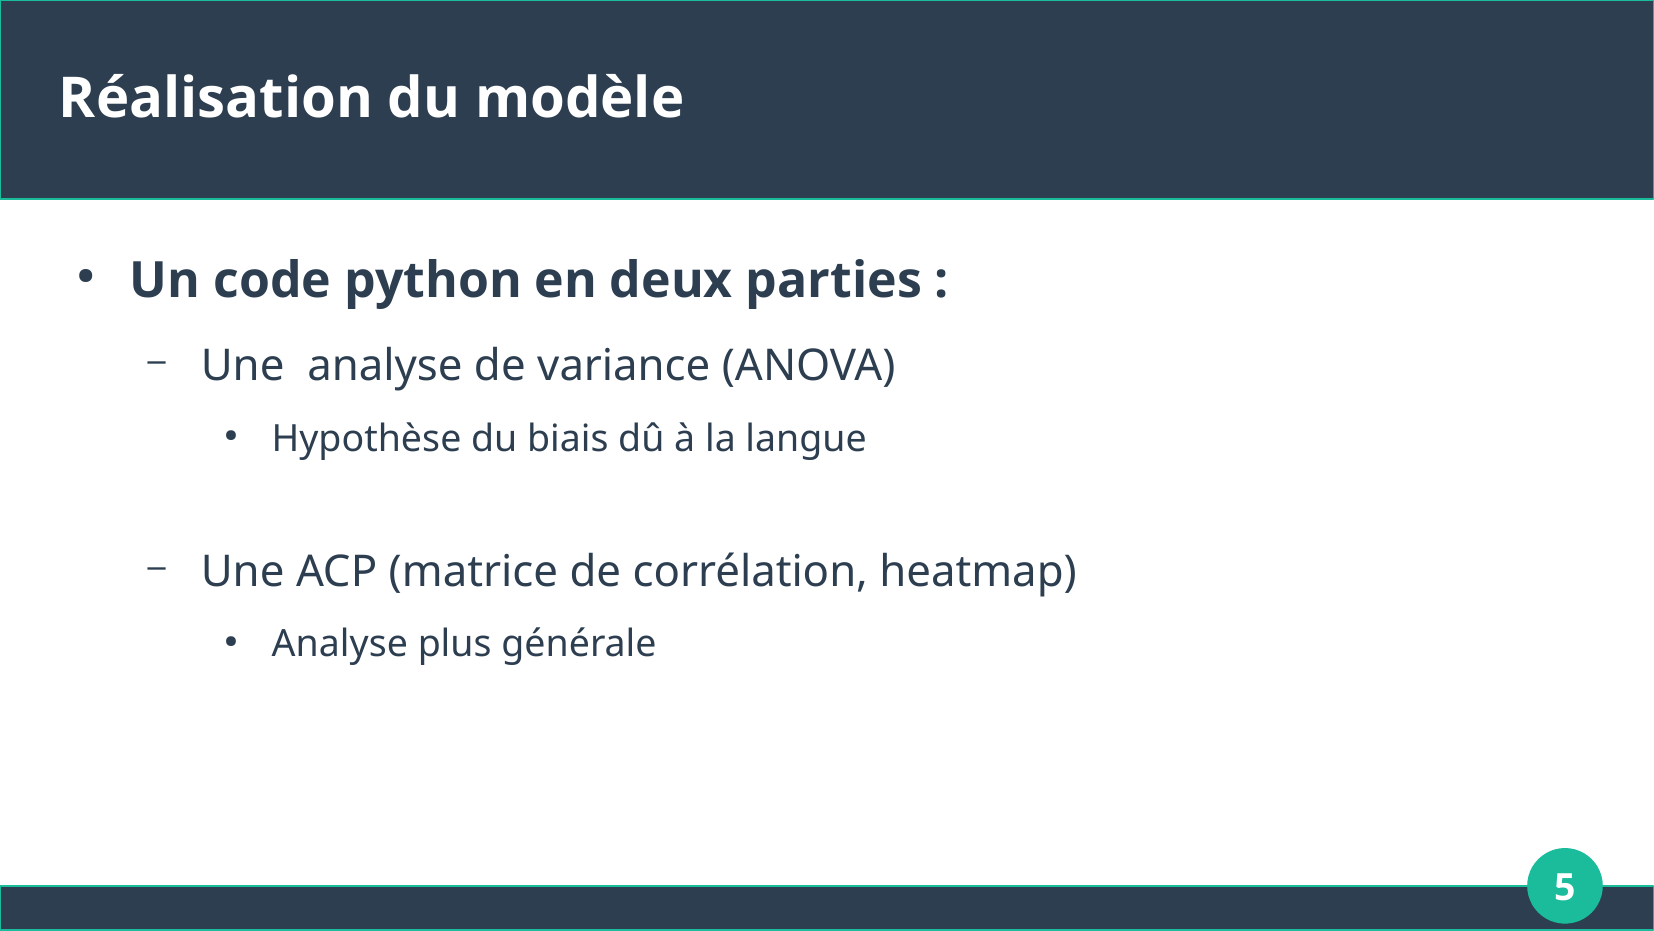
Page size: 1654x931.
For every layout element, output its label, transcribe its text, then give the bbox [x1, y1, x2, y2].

title Réalisation du modèle [59, 37, 1595, 156]
list Un code python en deux parties : Une analyse de variance (ANOVA) Hypothèse du biais dû à la langue Une ACP (matrice de corrélation, heatmap) Analyse plus générale [59, 243, 1595, 864]
